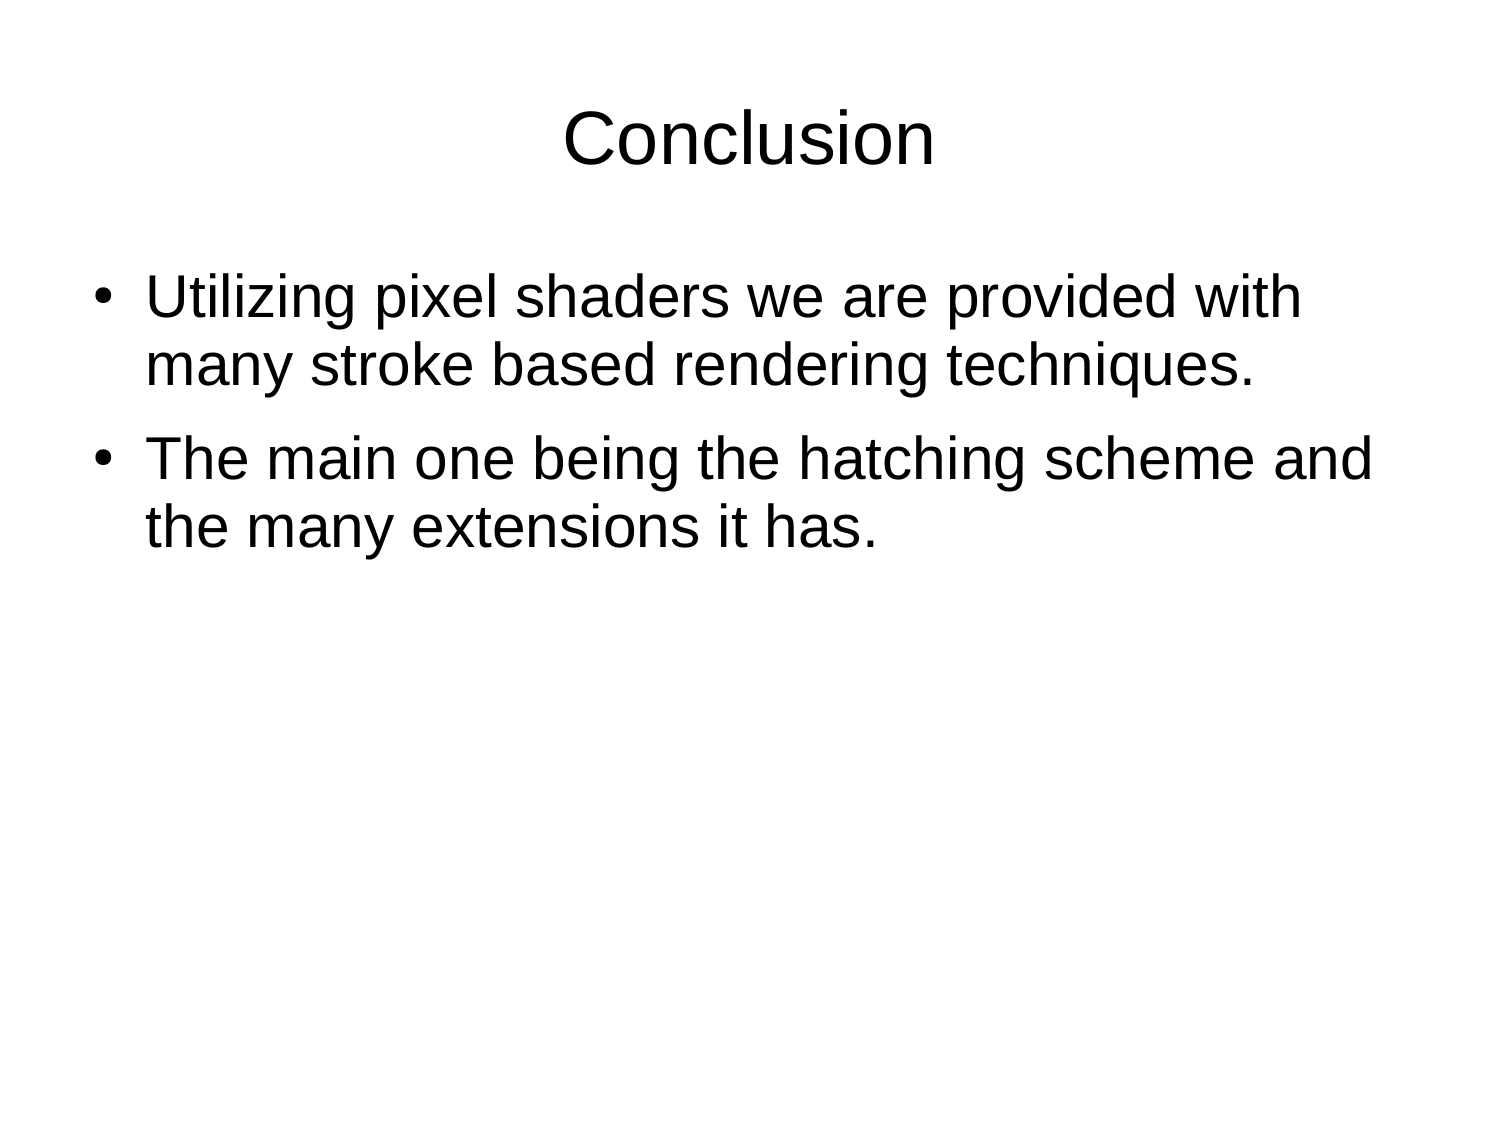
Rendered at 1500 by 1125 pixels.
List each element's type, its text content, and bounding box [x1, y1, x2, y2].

title Conclusion [75, 44, 1425, 233]
list Utilizing pixel shaders we are provided with many stroke based rendering techniques. The main one being the hatching scheme and the many extensions it has. [75, 263, 1395, 916]
